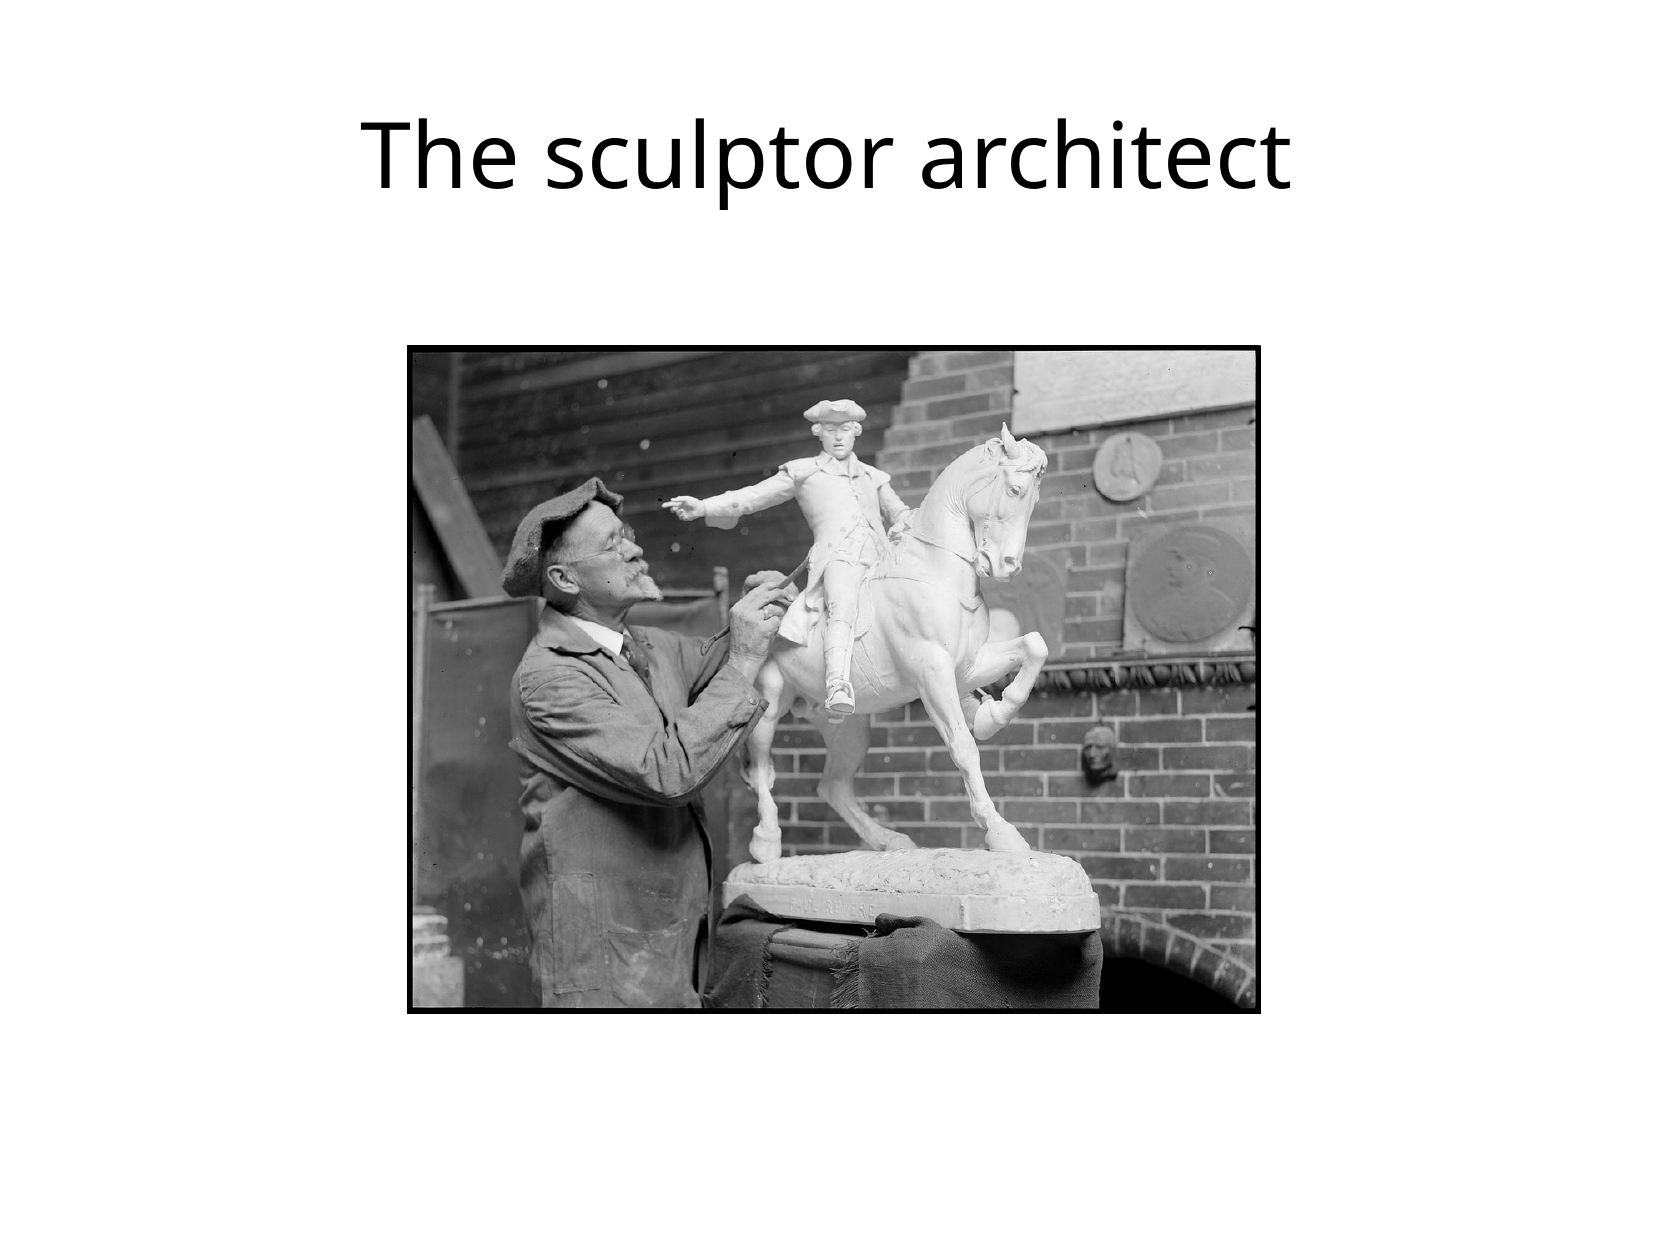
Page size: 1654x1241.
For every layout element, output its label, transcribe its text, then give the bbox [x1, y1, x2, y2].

title The sculptor architect [82, 49, 1571, 257]
picture [407, 345, 1261, 1014]
